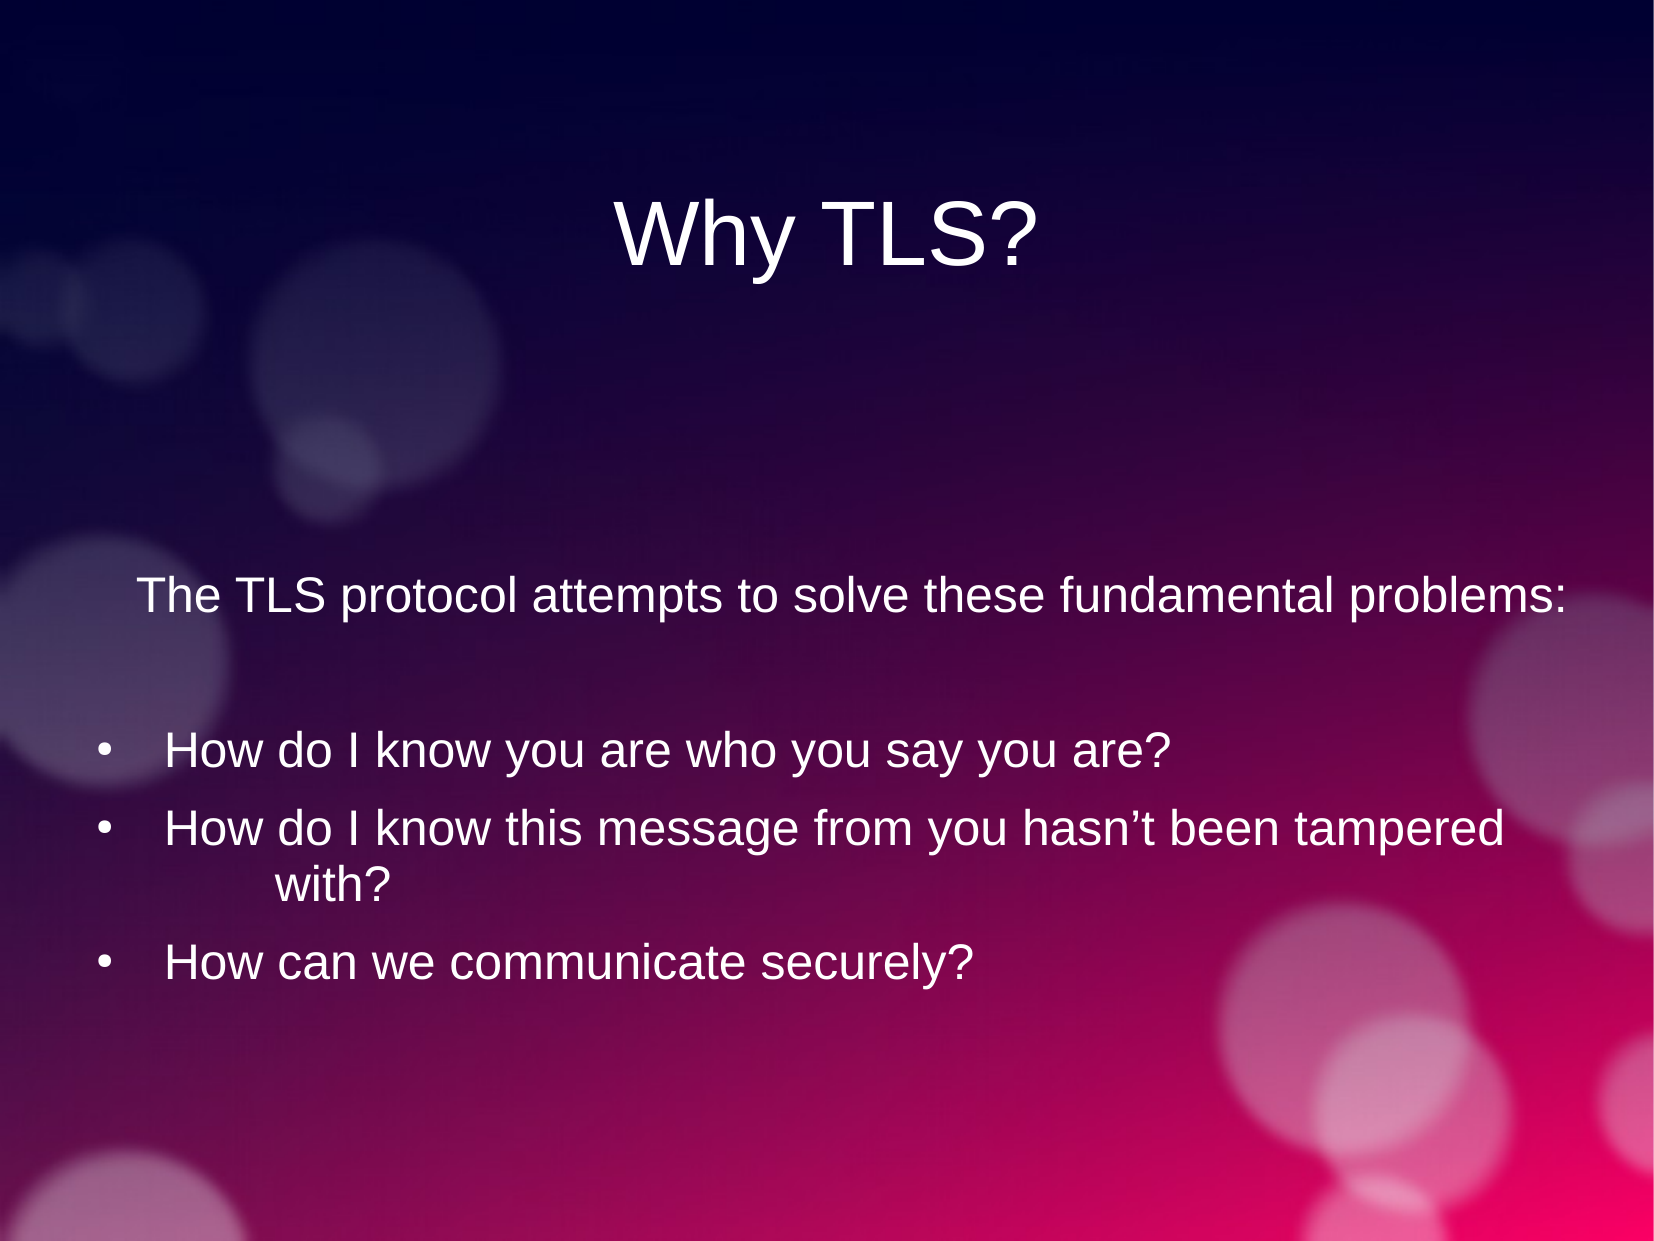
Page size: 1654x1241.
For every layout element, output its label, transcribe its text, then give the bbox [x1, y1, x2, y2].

title Why TLS? [59, 129, 1595, 338]
list The TLS protocol attempts to solve these fundamental problems: How do I know you are who you say you are? How do I know this message from you hasn’t been tampered with? How can we communicate securely? [82, 566, 1571, 1010]
picture [0, 0, 1654, 1241]
